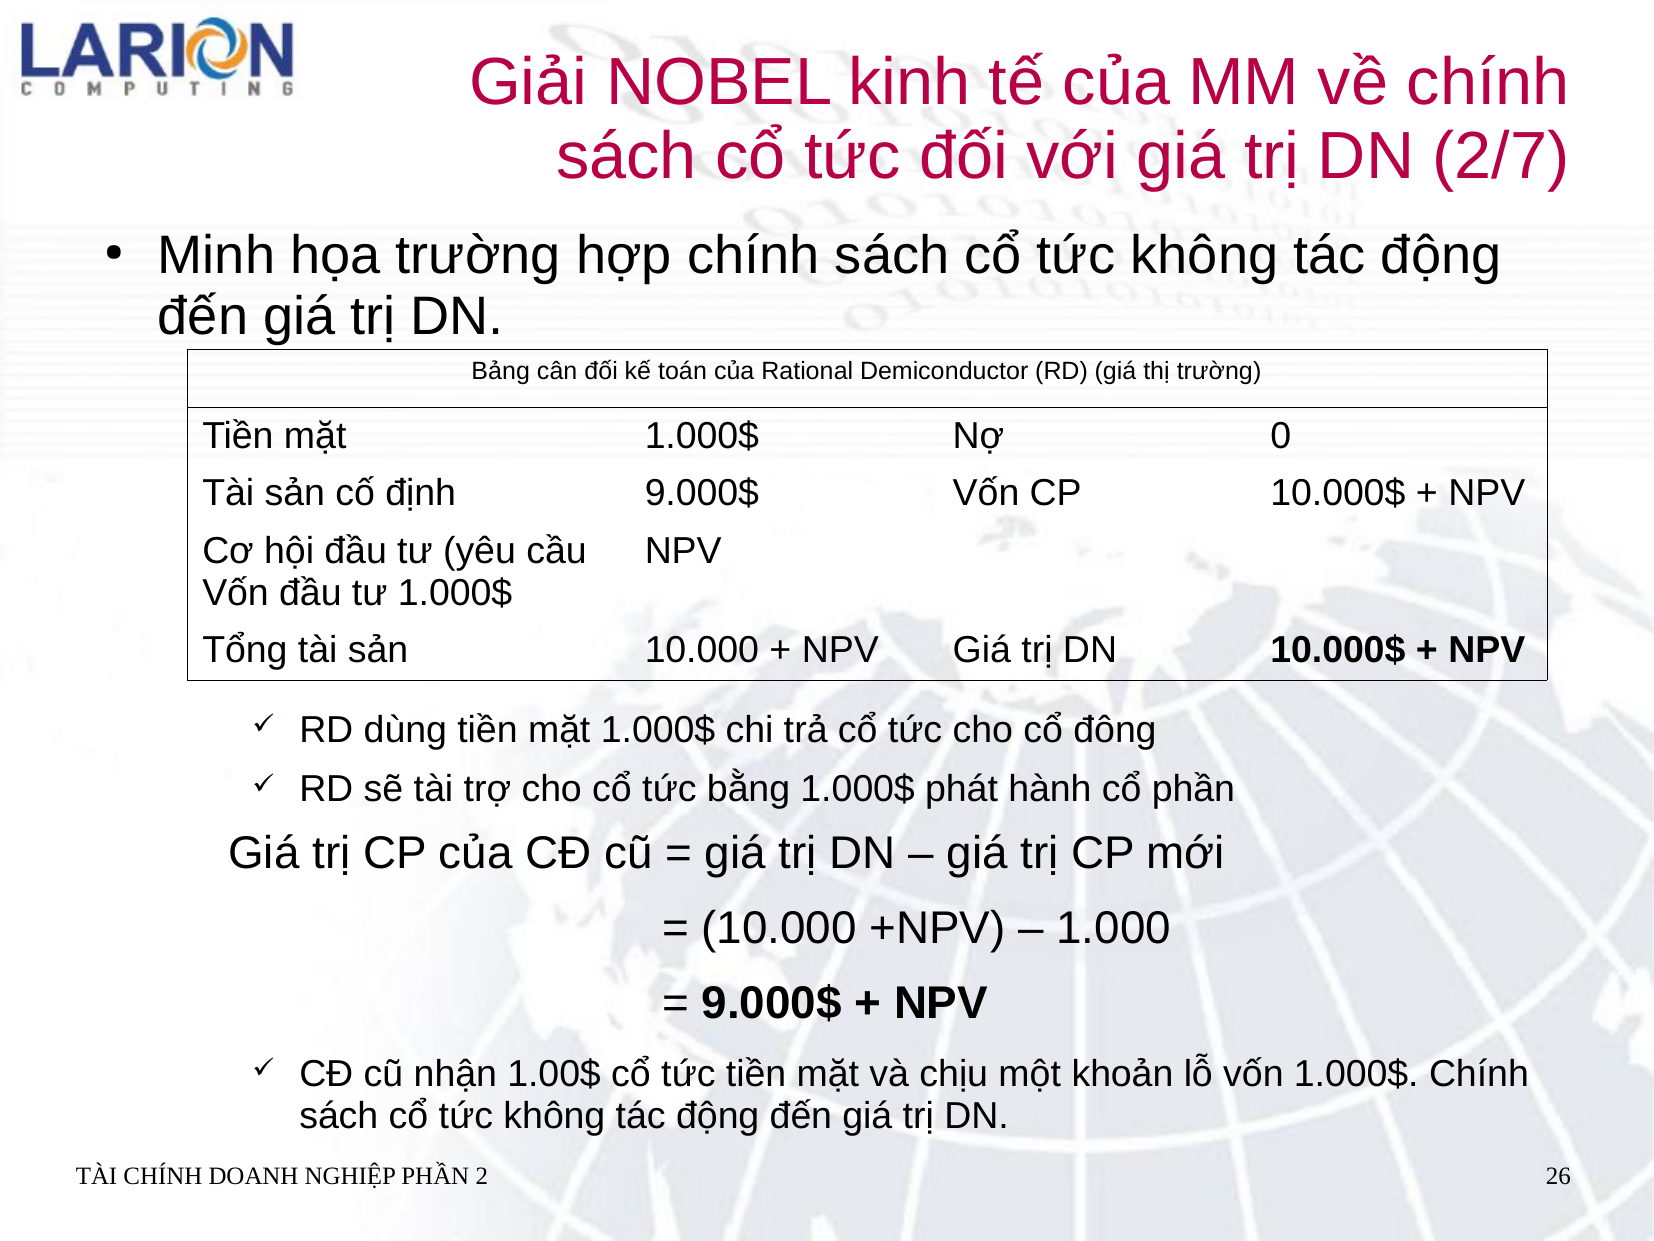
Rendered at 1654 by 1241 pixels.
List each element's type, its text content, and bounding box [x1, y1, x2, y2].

list Minh họa trường hợp chính sách cổ tức không tác động đến giá trị DN. RD dùng tiền mặt 1.000$ chi trả cổ tức cho cổ đông RD sẽ tài trợ cho cổ tức bằng 1.000$ phát hành cổ phần Giá trị CP của CĐ cũ = giá trị DN – giá trị CP mới = (10.000 +NPV) – 1.000 = 9.000$ + NPV CĐ cũ nhận 1.00$ cổ tức tiền mặt và chịu một khoản lỗ vốn 1.000$. Chính sách cổ tức không tác động đến giá trị DN. [86, 225, 1576, 1241]
table_cell Giá trị DN [938, 621, 1256, 680]
table_cell 10.000 + NPV [630, 621, 938, 680]
table_cell [938, 522, 1256, 621]
table_cell NPV [630, 522, 938, 621]
table_cell Tổng tài sản [188, 621, 630, 680]
table_cell Cơ hội đầu tư (yêu cầu Vốn đầu tư 1.000$ [188, 522, 630, 621]
table_cell 10.000$ + NPV [1256, 464, 1547, 522]
table_cell Vốn CP [938, 464, 1256, 522]
table_header Bảng cân đối kế toán của Rational Demiconductor (RD) (giá thị trường) [188, 350, 1547, 407]
table_cell [1256, 522, 1547, 621]
table_cell Tài sản cố định [188, 464, 630, 522]
table_cell 1.000$ [630, 408, 938, 464]
table_cell Nợ [938, 408, 1256, 464]
table_cell 9.000$ [630, 464, 938, 522]
title Giải NOBEL kinh tế của MM về chính sách cổ tức đối với giá trị DN (2/7) [300, 43, 1571, 194]
table_cell 0 [1256, 408, 1547, 464]
table_cell Tiền mặt [188, 408, 630, 464]
picture [0, 0, 1654, 1241]
table_cell 10.000$ + NPV [1256, 621, 1547, 680]
